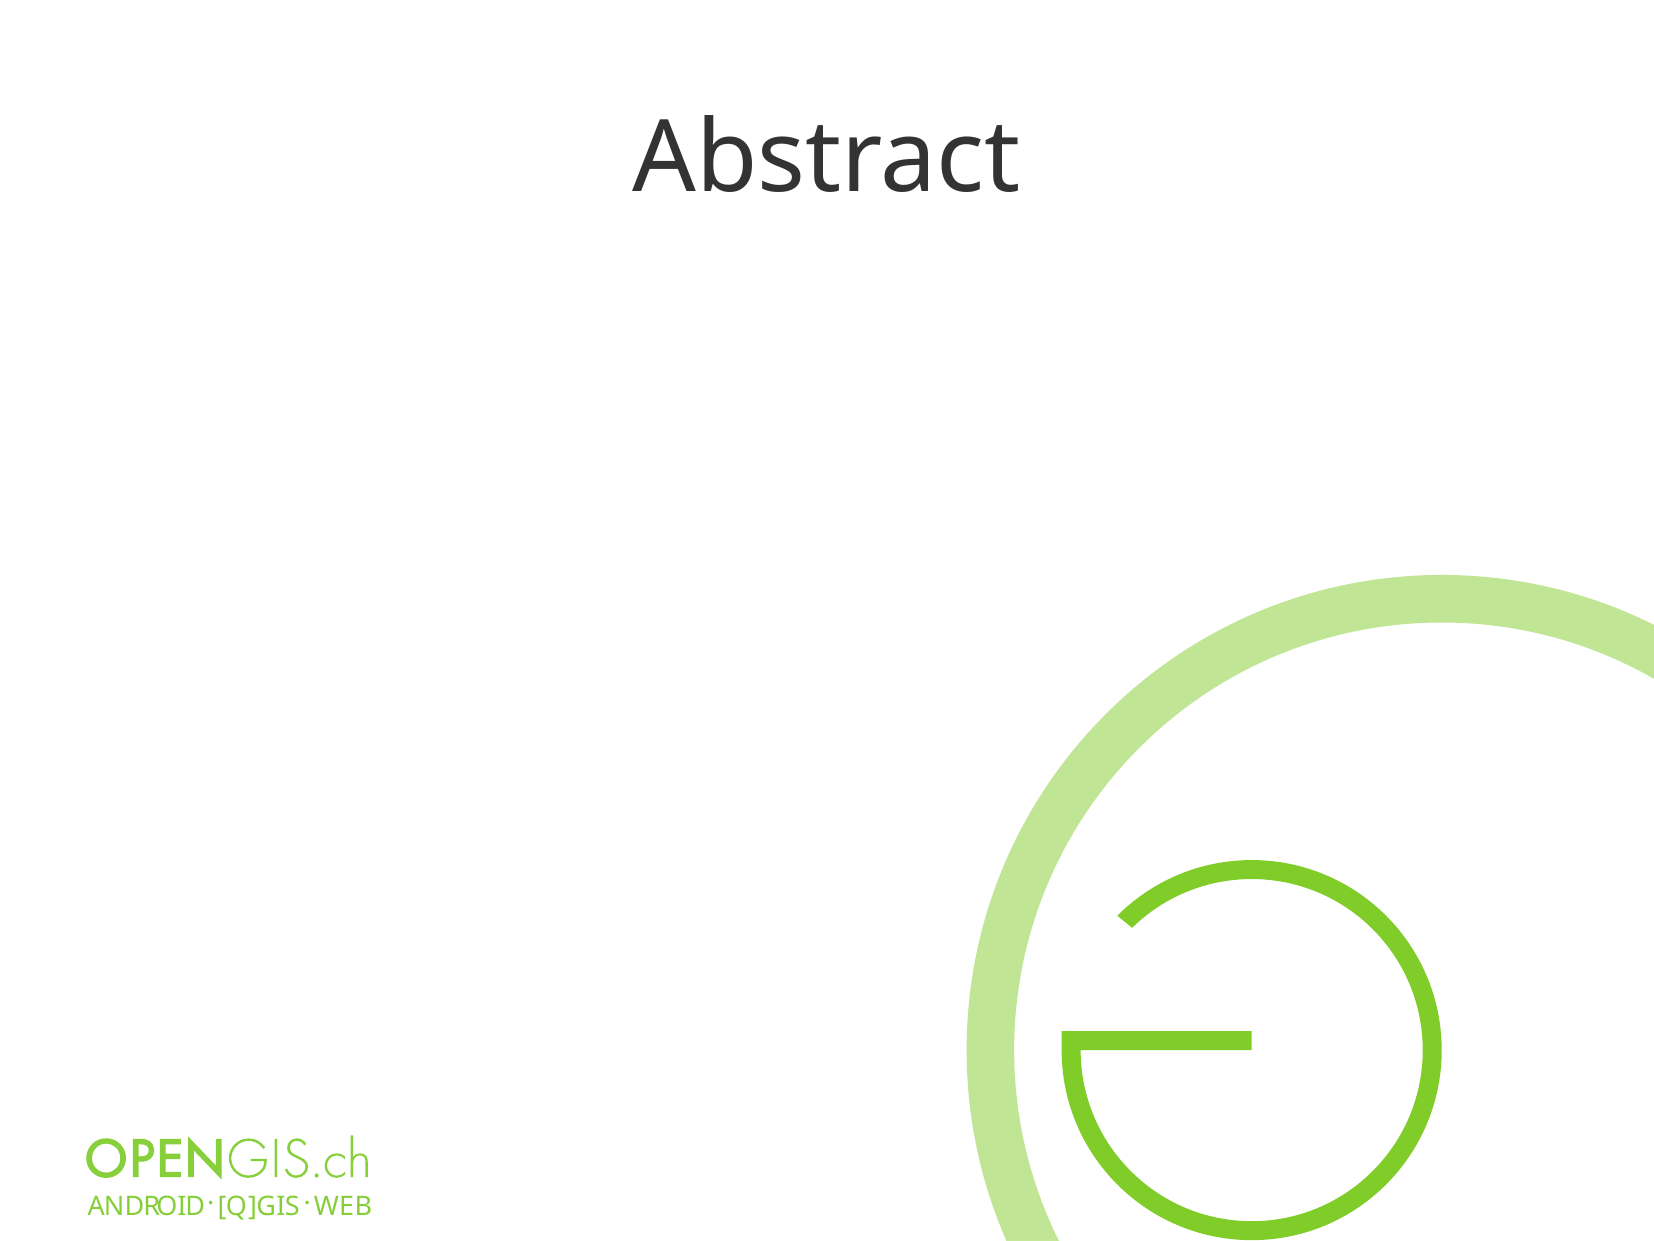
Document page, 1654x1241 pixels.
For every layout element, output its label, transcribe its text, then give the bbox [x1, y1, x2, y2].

title Abstract [82, 49, 1571, 257]
